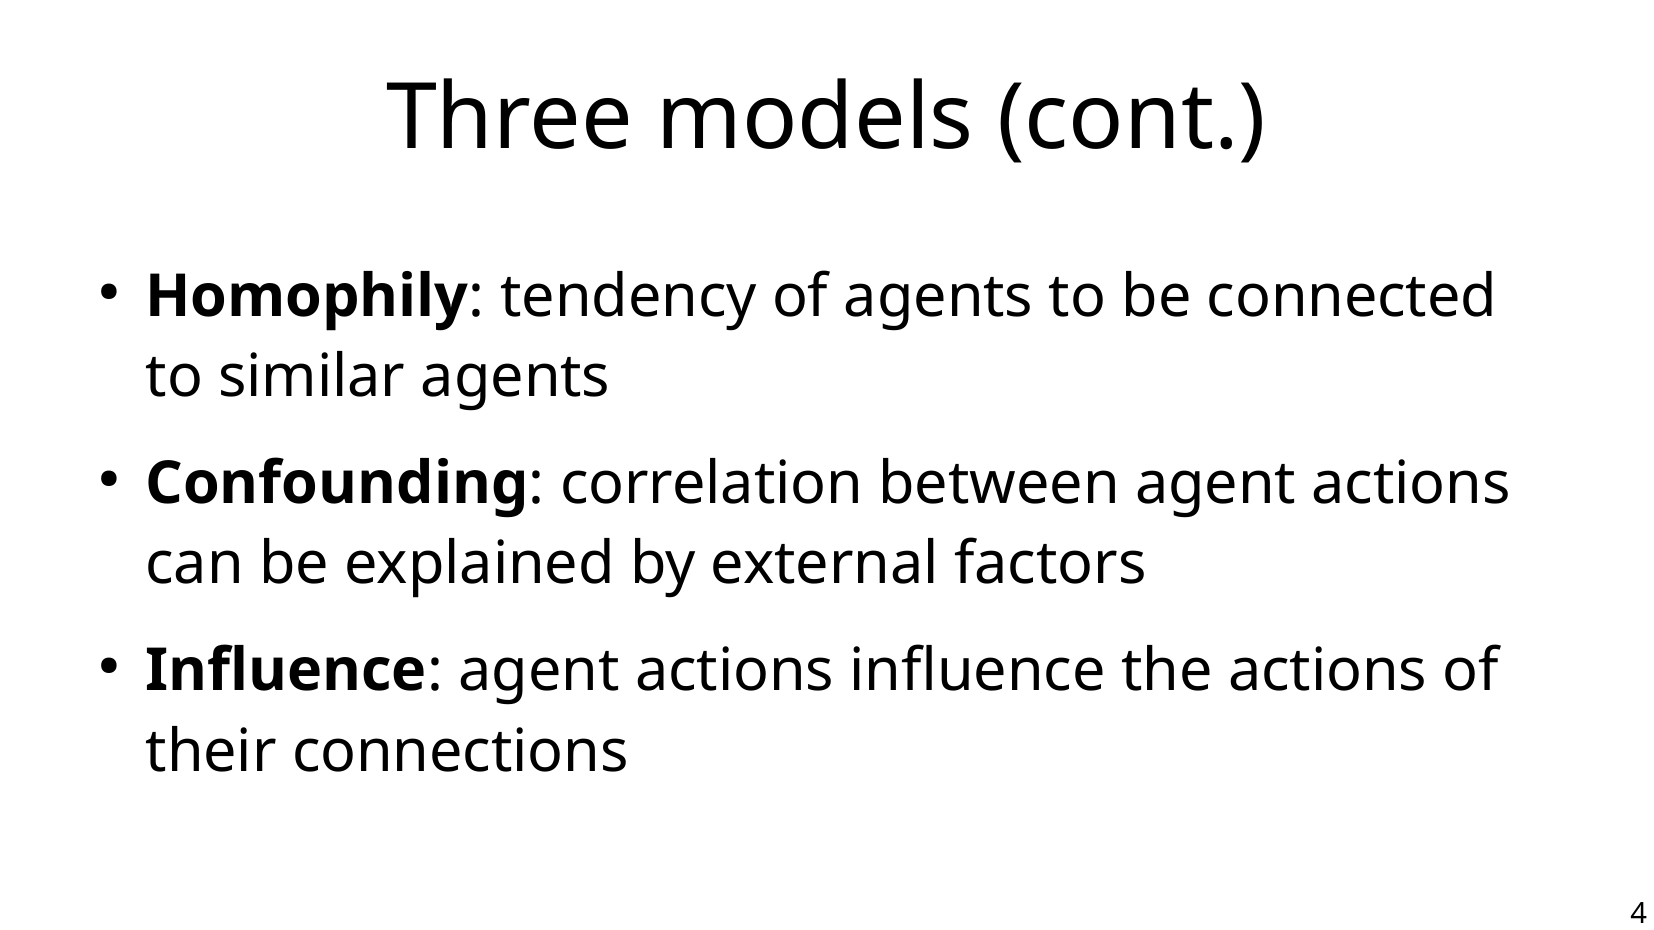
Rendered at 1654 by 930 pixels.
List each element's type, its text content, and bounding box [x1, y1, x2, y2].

title Three models (cont.) [82, 1, 1571, 225]
list Homophily: tendency of agents to be connected to similar agents Confounding: correlation between agent actions can be explained by external factors Influence: agent actions influence the actions of their connections [82, 252, 1571, 793]
